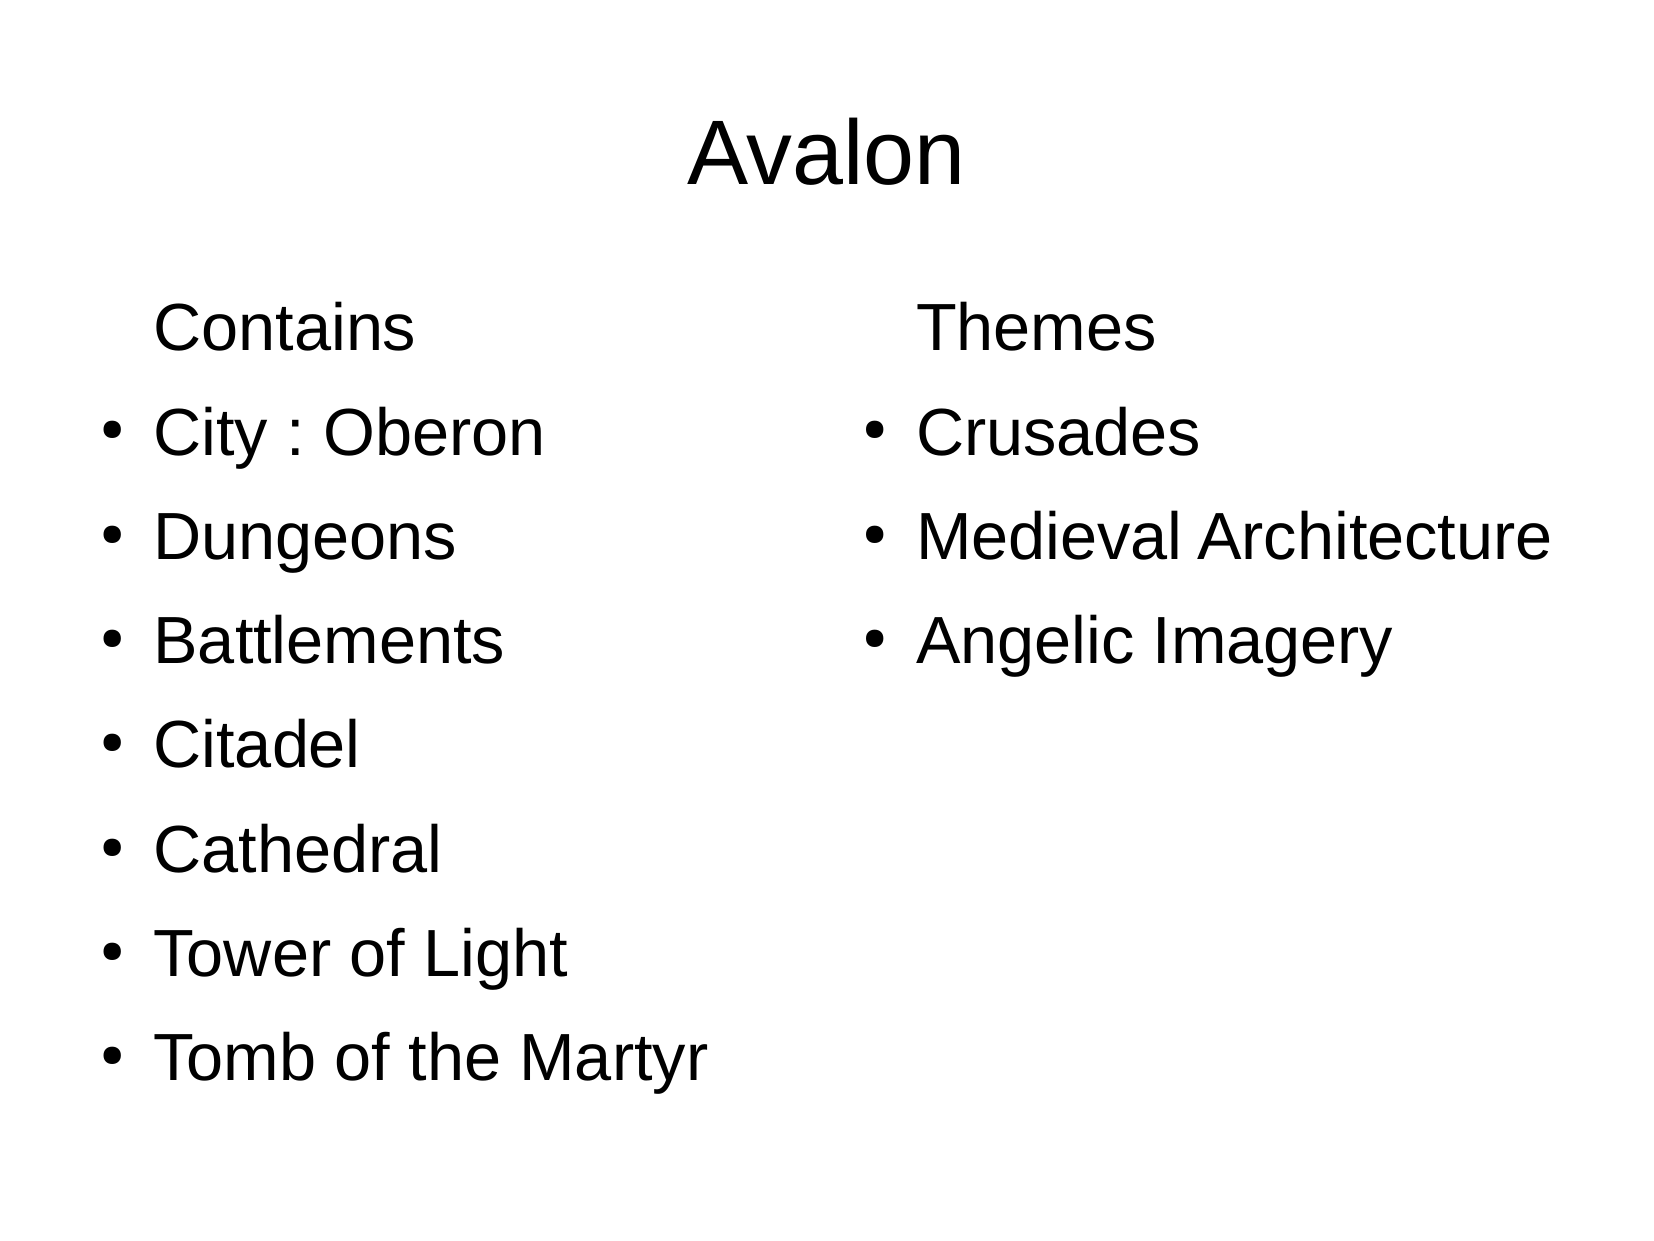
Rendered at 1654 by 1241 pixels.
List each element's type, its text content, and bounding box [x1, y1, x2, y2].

title Avalon [82, 56, 1571, 250]
list Contains City : Oberon Dungeons Battlements Citadel Cathedral Tower of Light Tomb of the Martyr [82, 290, 809, 1109]
list Themes Crusades Medieval Architecture Angelic Imagery [845, 290, 1572, 1109]
